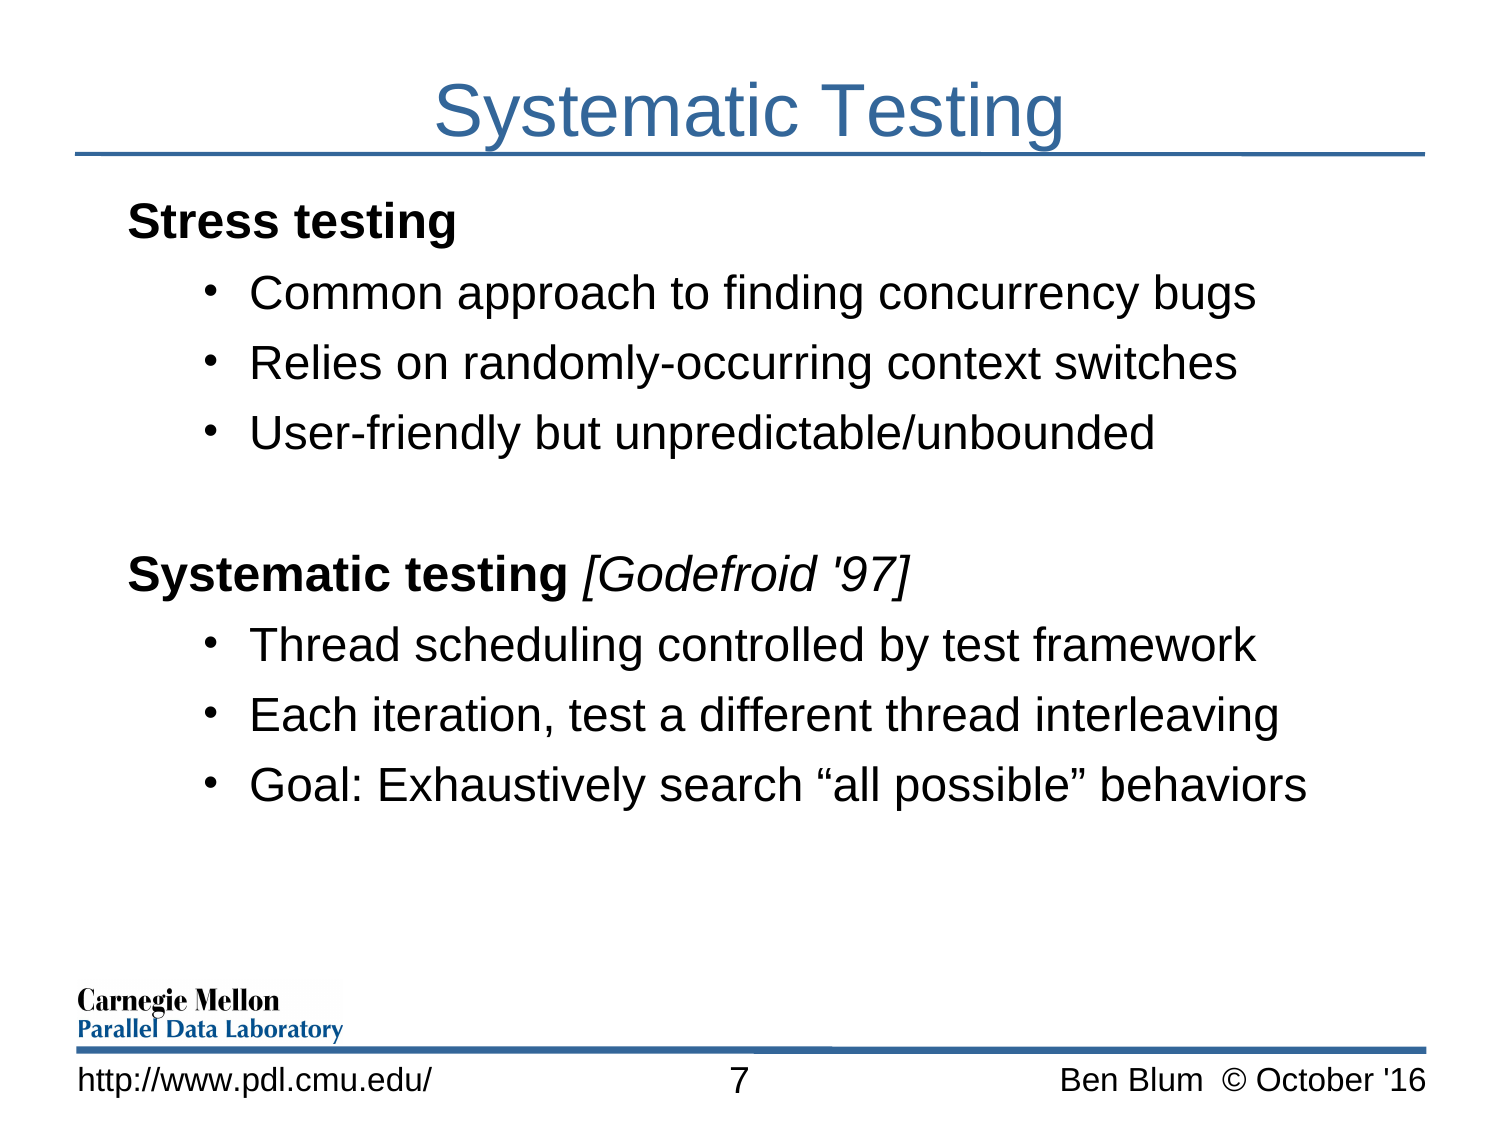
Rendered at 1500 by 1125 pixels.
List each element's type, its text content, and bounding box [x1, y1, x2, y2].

list Stress testing Common approach to finding concurrency bugs Relies on randomly-occurring context switches User-friendly but unpredictable/unbounded Systematic testing [Godefroid '97] Thread scheduling controlled by test framework Each iteration, test a different thread interleaving Goal: Exhaustively search “all possible” behaviors [112, 181, 1426, 938]
title Systematic Testing [112, 49, 1388, 163]
picture [77, 979, 343, 1044]
